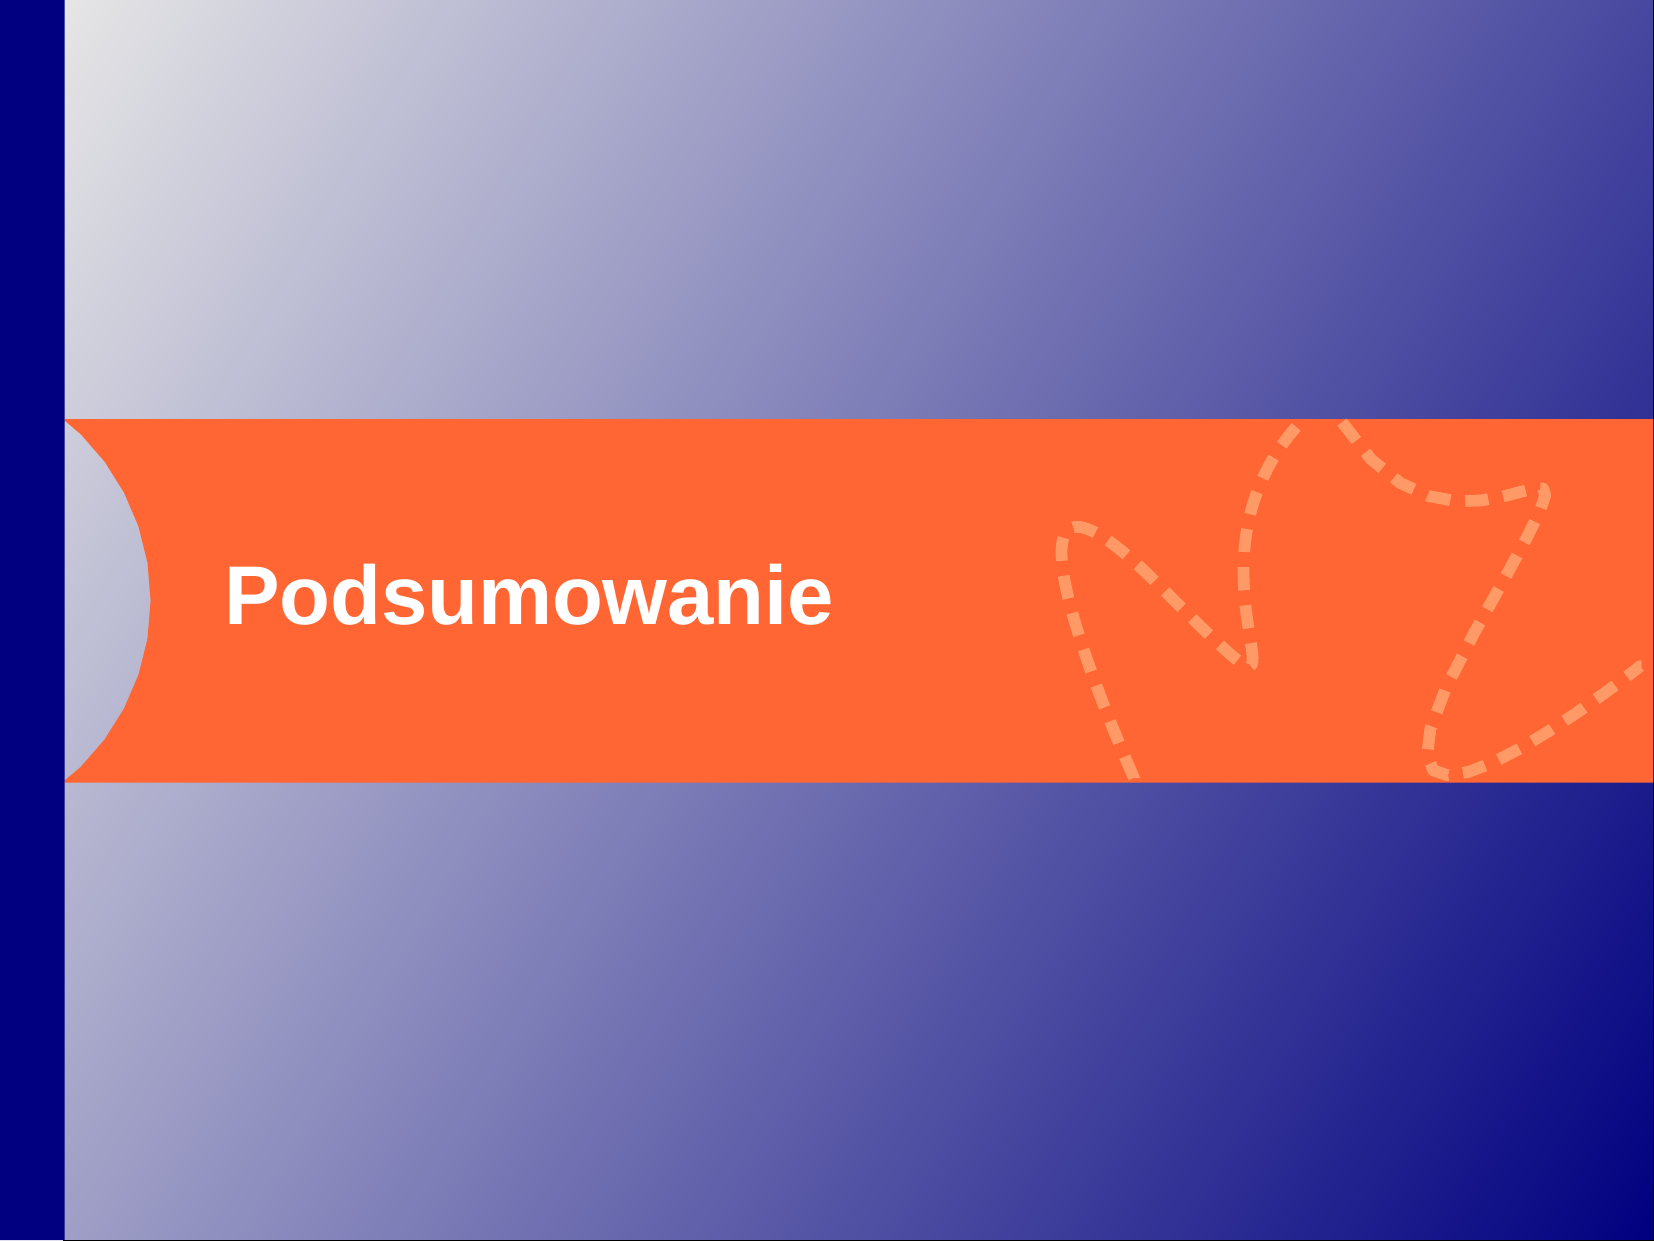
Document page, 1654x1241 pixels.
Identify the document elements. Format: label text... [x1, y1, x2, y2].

title Podsumowanie [224, 497, 1093, 704]
